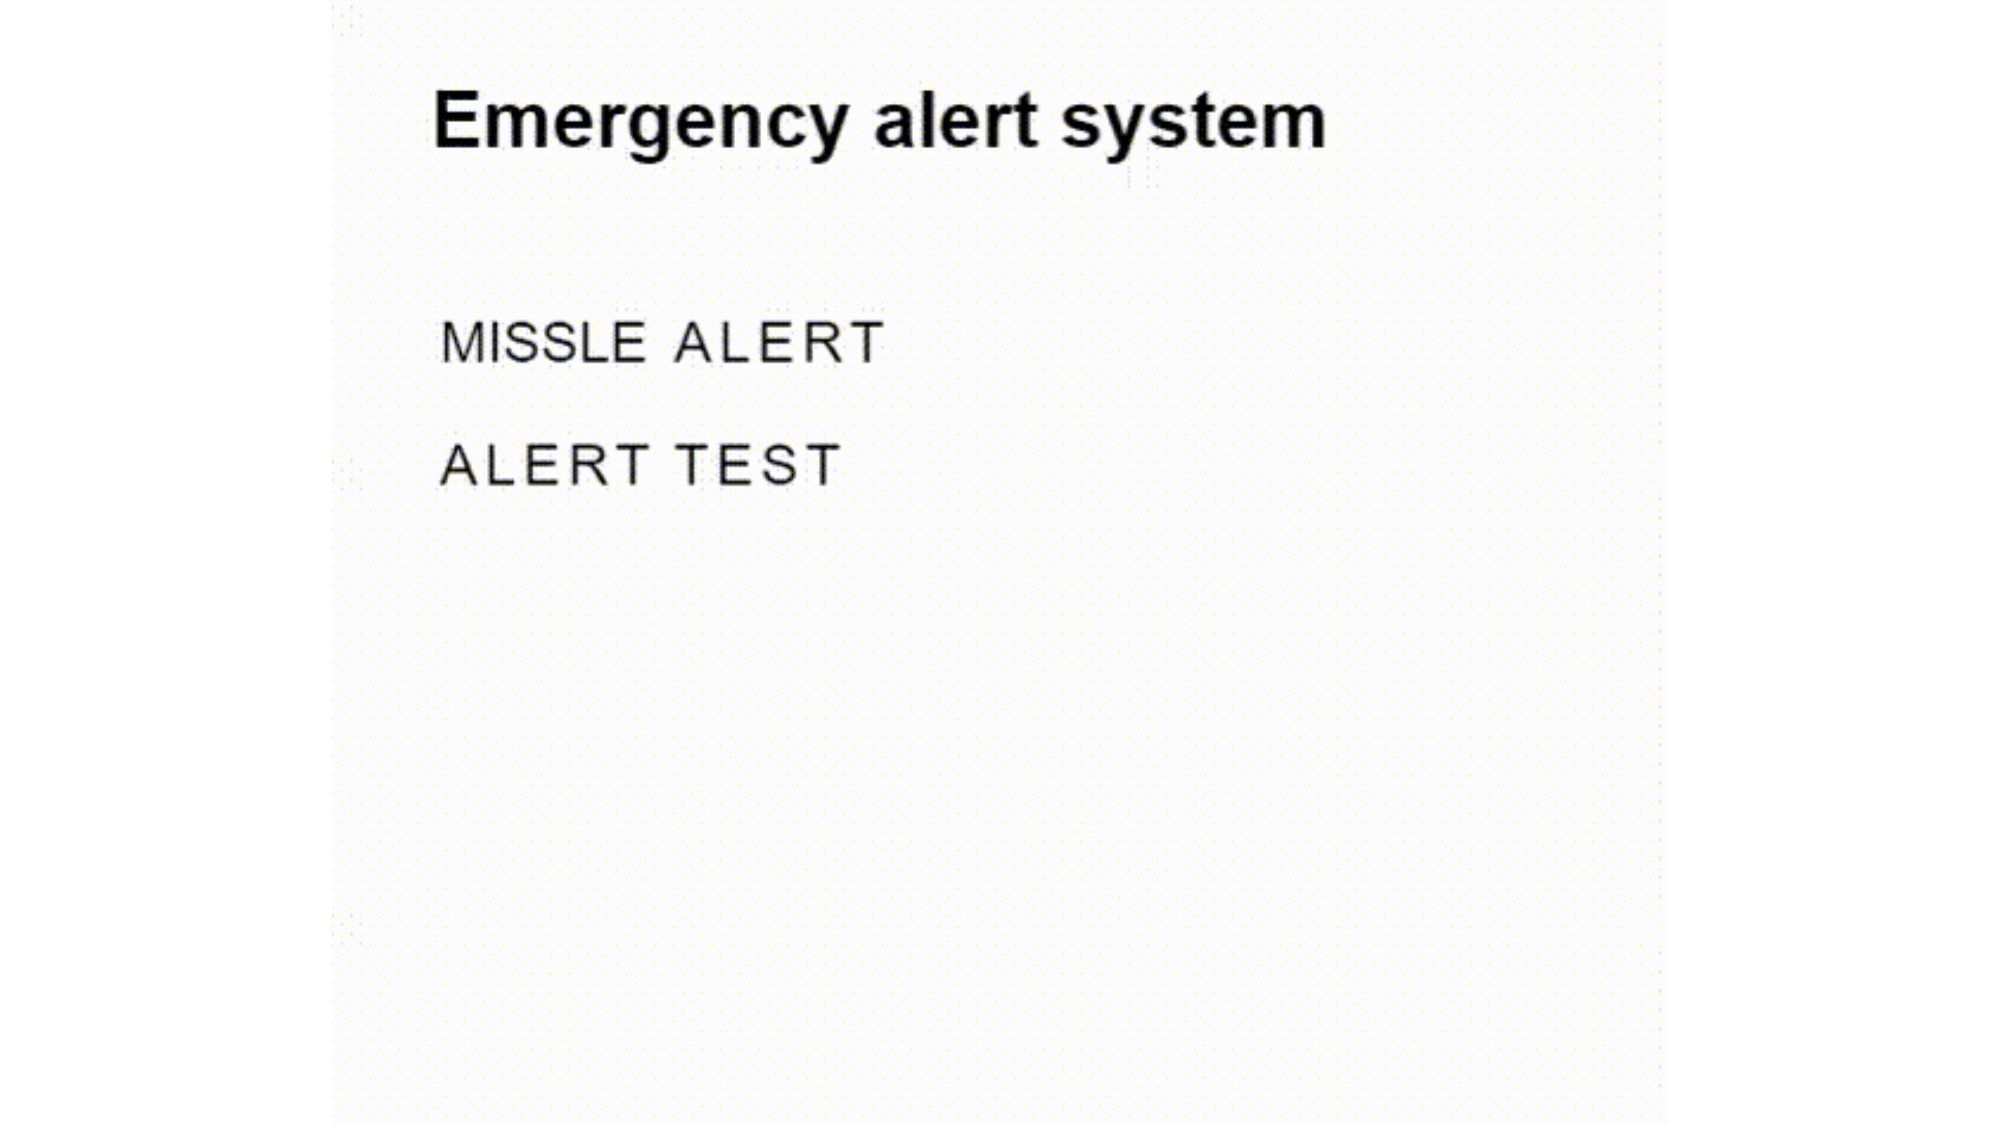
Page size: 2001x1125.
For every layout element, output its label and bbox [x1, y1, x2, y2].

picture [332, 0, 1669, 1125]
